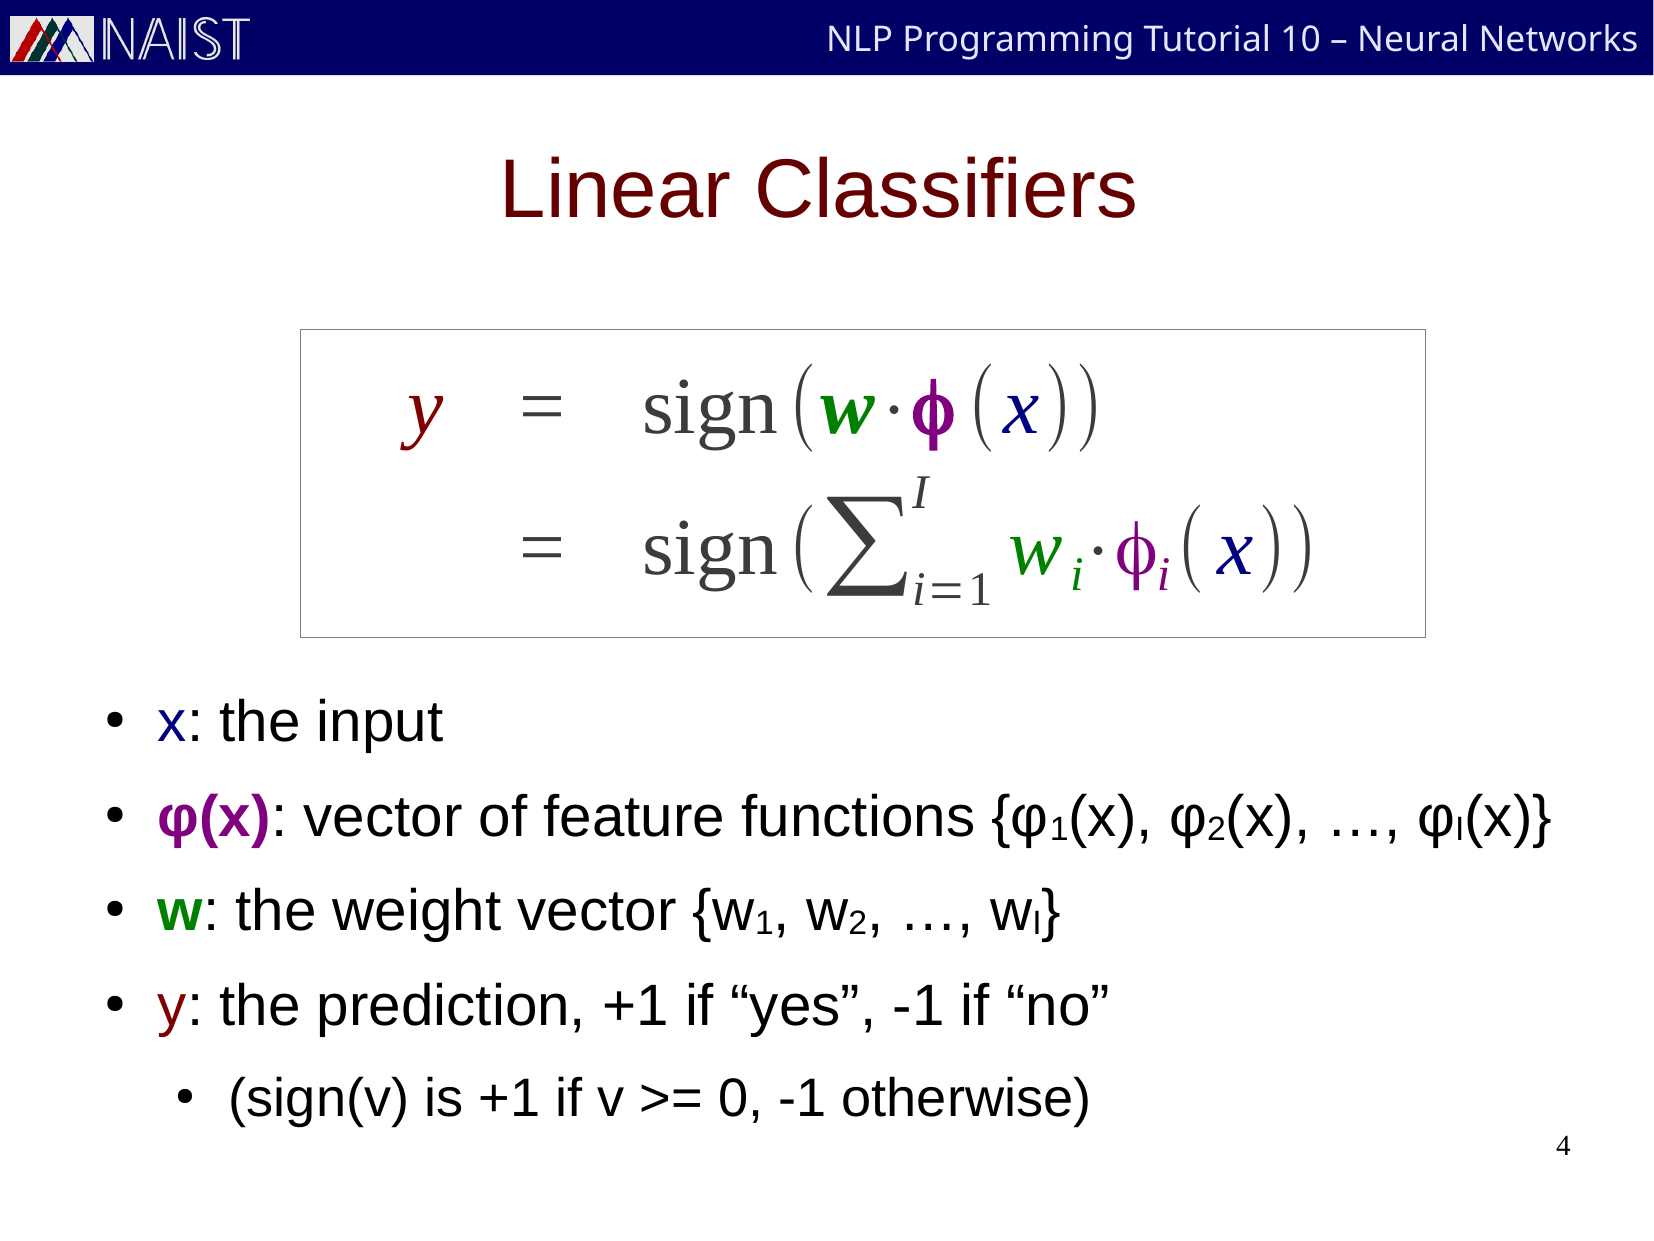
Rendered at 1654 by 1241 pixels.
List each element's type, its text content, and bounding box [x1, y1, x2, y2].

chart [377, 352, 1336, 617]
list x: the input φ(x): vector of feature functions {φ1(x), φ2(x), …, φI(x)} w: the weight vector {w1, w2, …, wI} y: the prediction, +1 if “yes”, -1 if “no” (sign(v) is +1 if v >= 0, -1 otherwise) [86, 688, 1576, 1167]
title Linear Classifiers [75, 92, 1564, 285]
picture [10, 16, 94, 62]
picture [102, 17, 251, 60]
